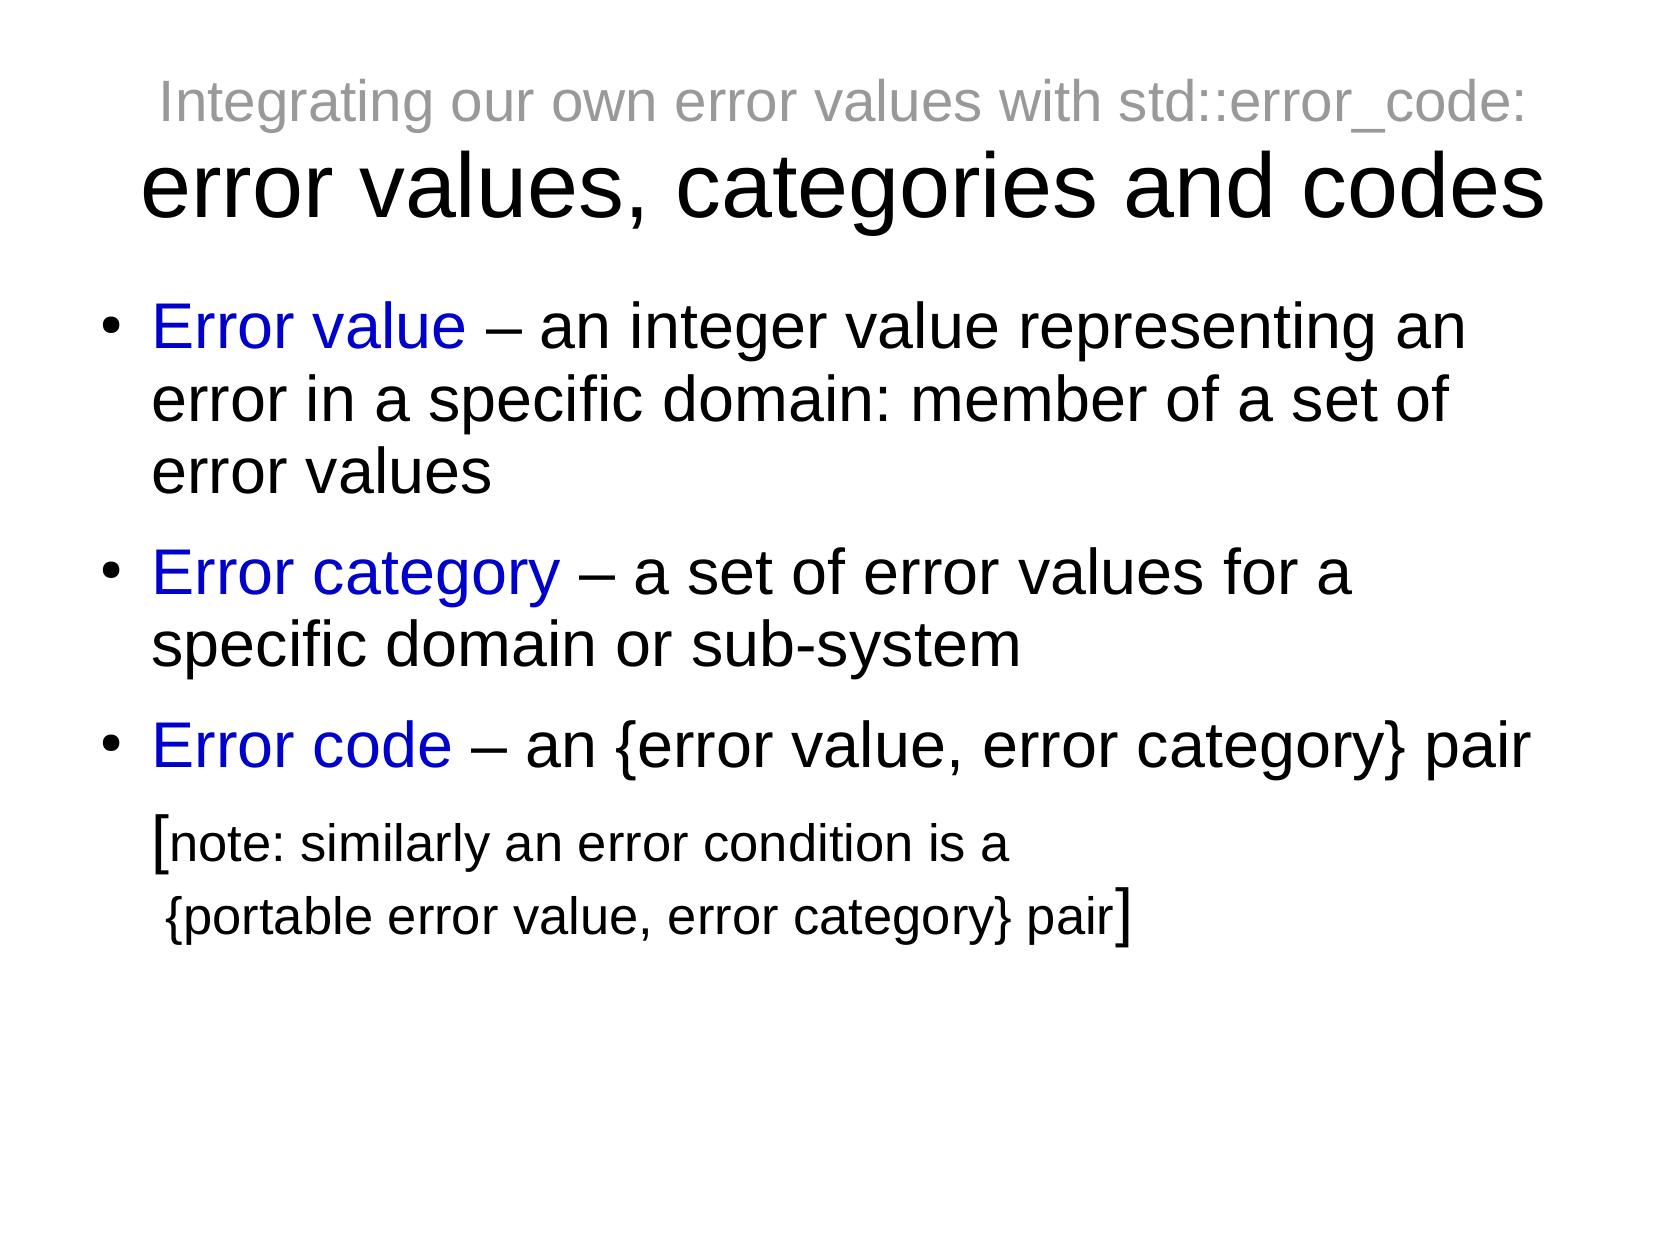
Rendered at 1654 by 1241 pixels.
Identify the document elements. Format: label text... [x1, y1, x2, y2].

list Error value – an integer value representing an error in a specific domain: member of a set of error values Error category – a set of error values for a specific domain or sub-system Error code – an {error value, error category} pair [note: similarly an error condition is a {portable error value, error category} pair] [82, 290, 1571, 1010]
title Integrating our own error values with std::error_code: error values, categories and codes [82, 49, 1571, 257]
